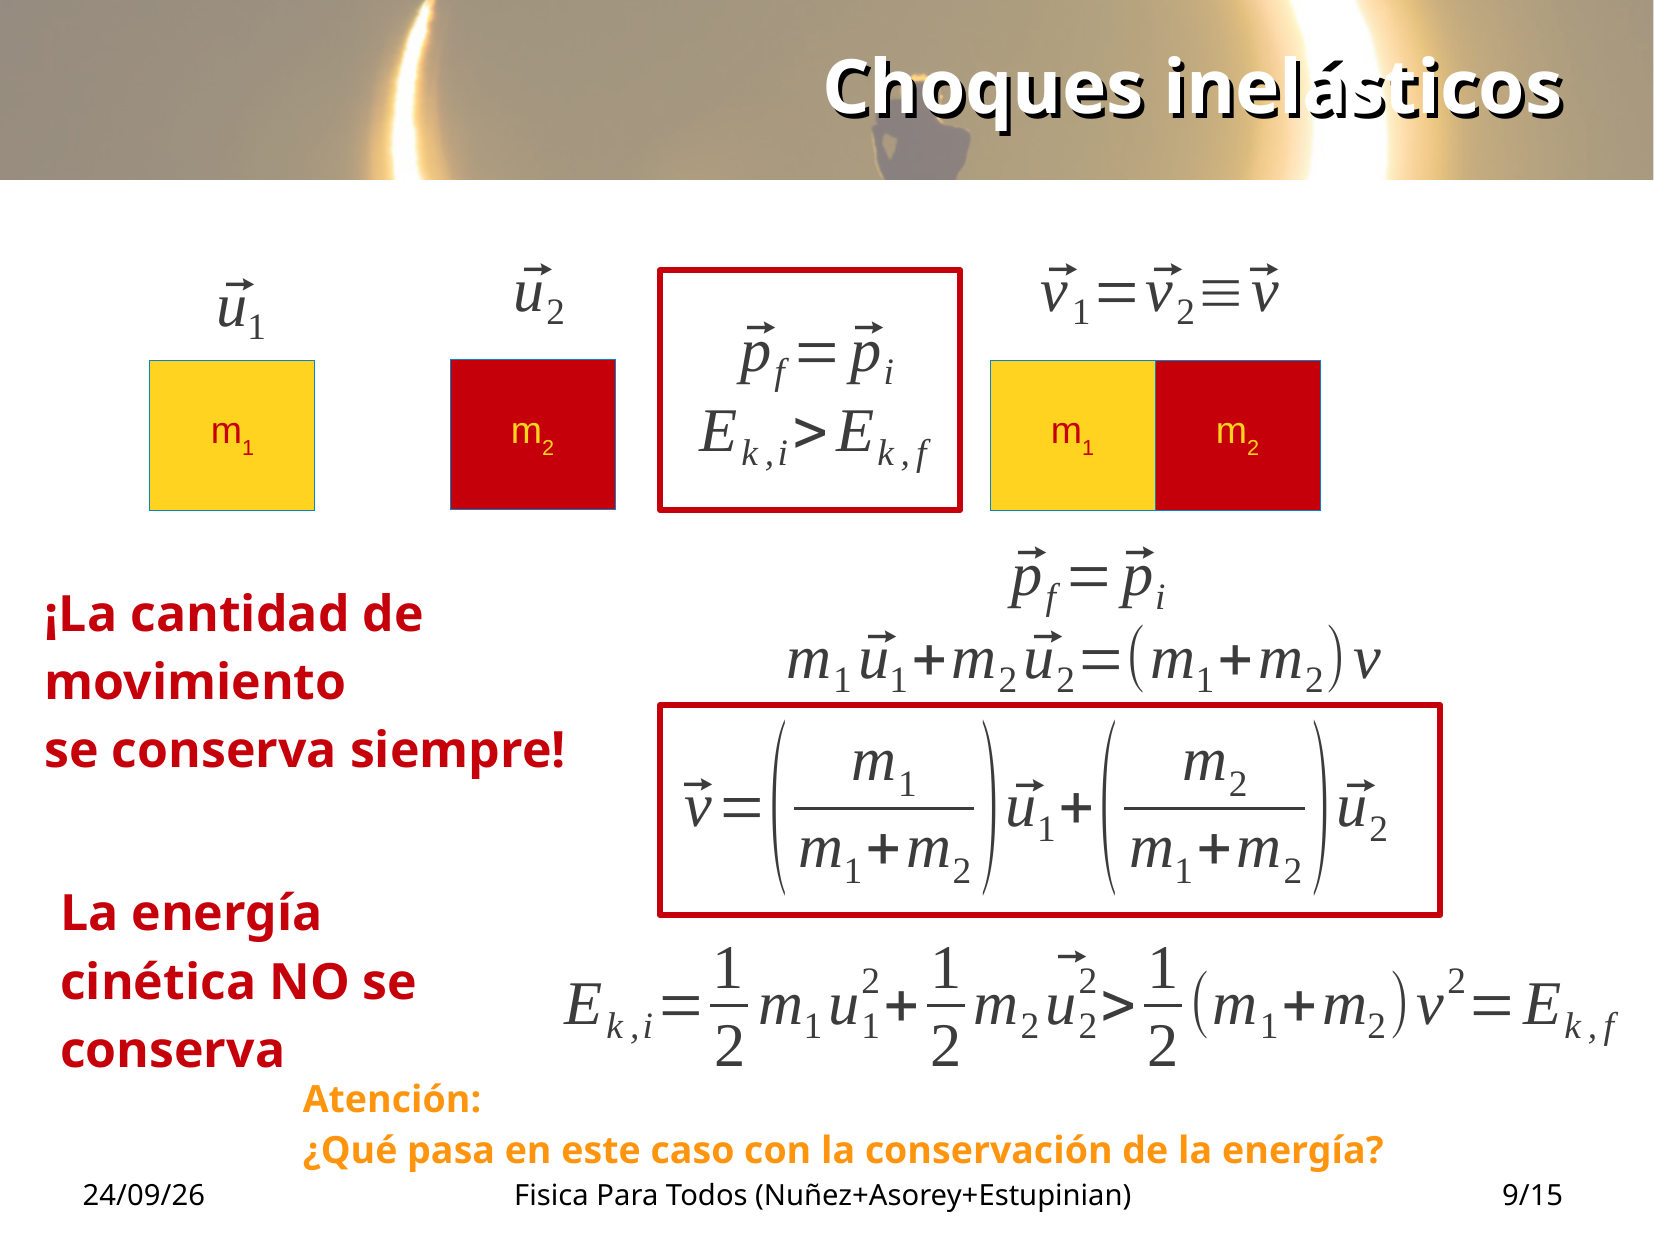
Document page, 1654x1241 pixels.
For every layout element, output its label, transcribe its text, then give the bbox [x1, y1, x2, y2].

chart [675, 716, 1394, 901]
chart [507, 255, 571, 334]
chart [555, 932, 1626, 1080]
text_box Atención: ¿Qué pasa en este caso con la conservación de la energía? [288, 1065, 1459, 1171]
text_box m1 [149, 360, 315, 511]
picture [0, 0, 1654, 180]
text_box m2 [1155, 360, 1321, 511]
chart [210, 270, 273, 349]
text_box La energía cinética NO se conserva [45, 870, 541, 1005]
text_box m2 [450, 359, 616, 510]
text_box ¡La cantidad de movimiento se conserva siempre! [30, 570, 736, 706]
chart [690, 315, 939, 475]
chart [1032, 255, 1289, 334]
chart [780, 540, 1390, 701]
text_box m1 [990, 360, 1155, 511]
title Choques inelásticos [75, 19, 1564, 151]
